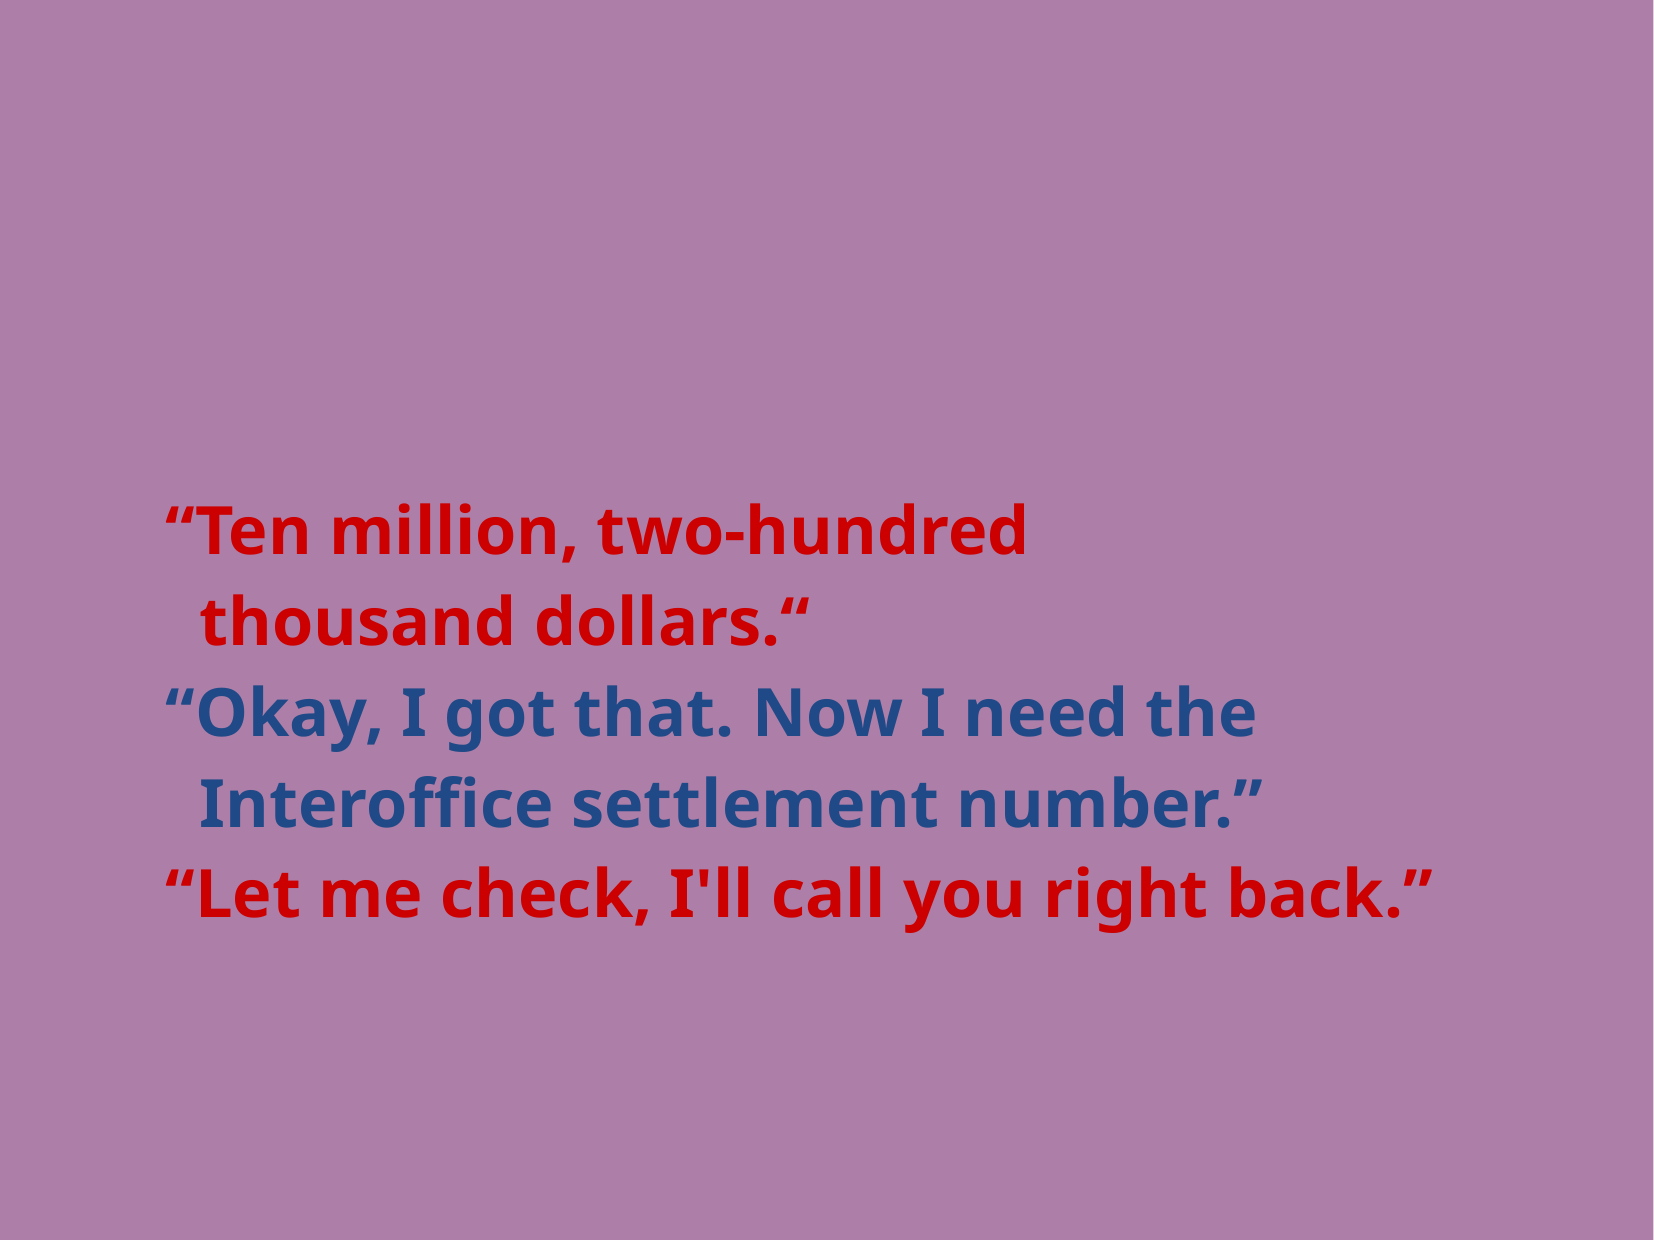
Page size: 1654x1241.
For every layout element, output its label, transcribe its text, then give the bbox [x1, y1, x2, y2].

subtitle “Ten million, two-hundred thousand dollars.“ “Okay, I got that. Now I need the Interoffice settlement number.” “Let me check, I'll call you right back.” [165, 180, 1654, 1241]
